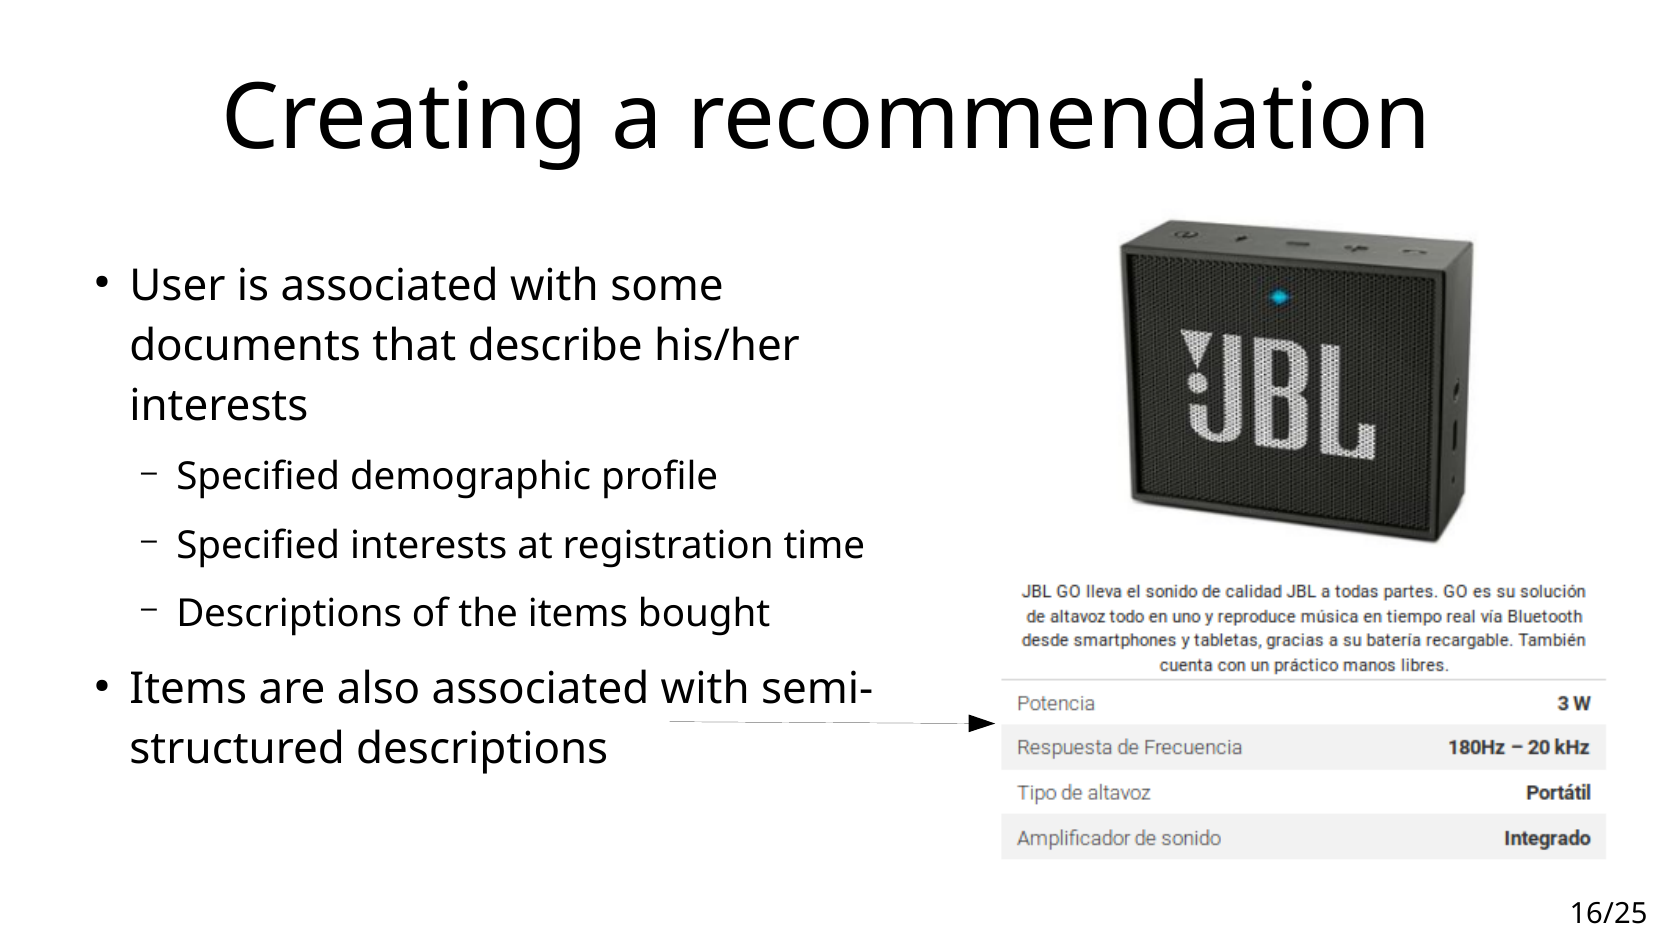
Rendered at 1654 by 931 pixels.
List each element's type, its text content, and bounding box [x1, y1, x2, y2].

title Creating a recommendation [82, 1, 1571, 226]
list User is associated with some documents that describe his/her interests Specified demographic profile Specified interests at registration time Descriptions of the items bought Items are also associated with semi-structured descriptions [82, 253, 938, 793]
picture [997, 186, 1611, 872]
